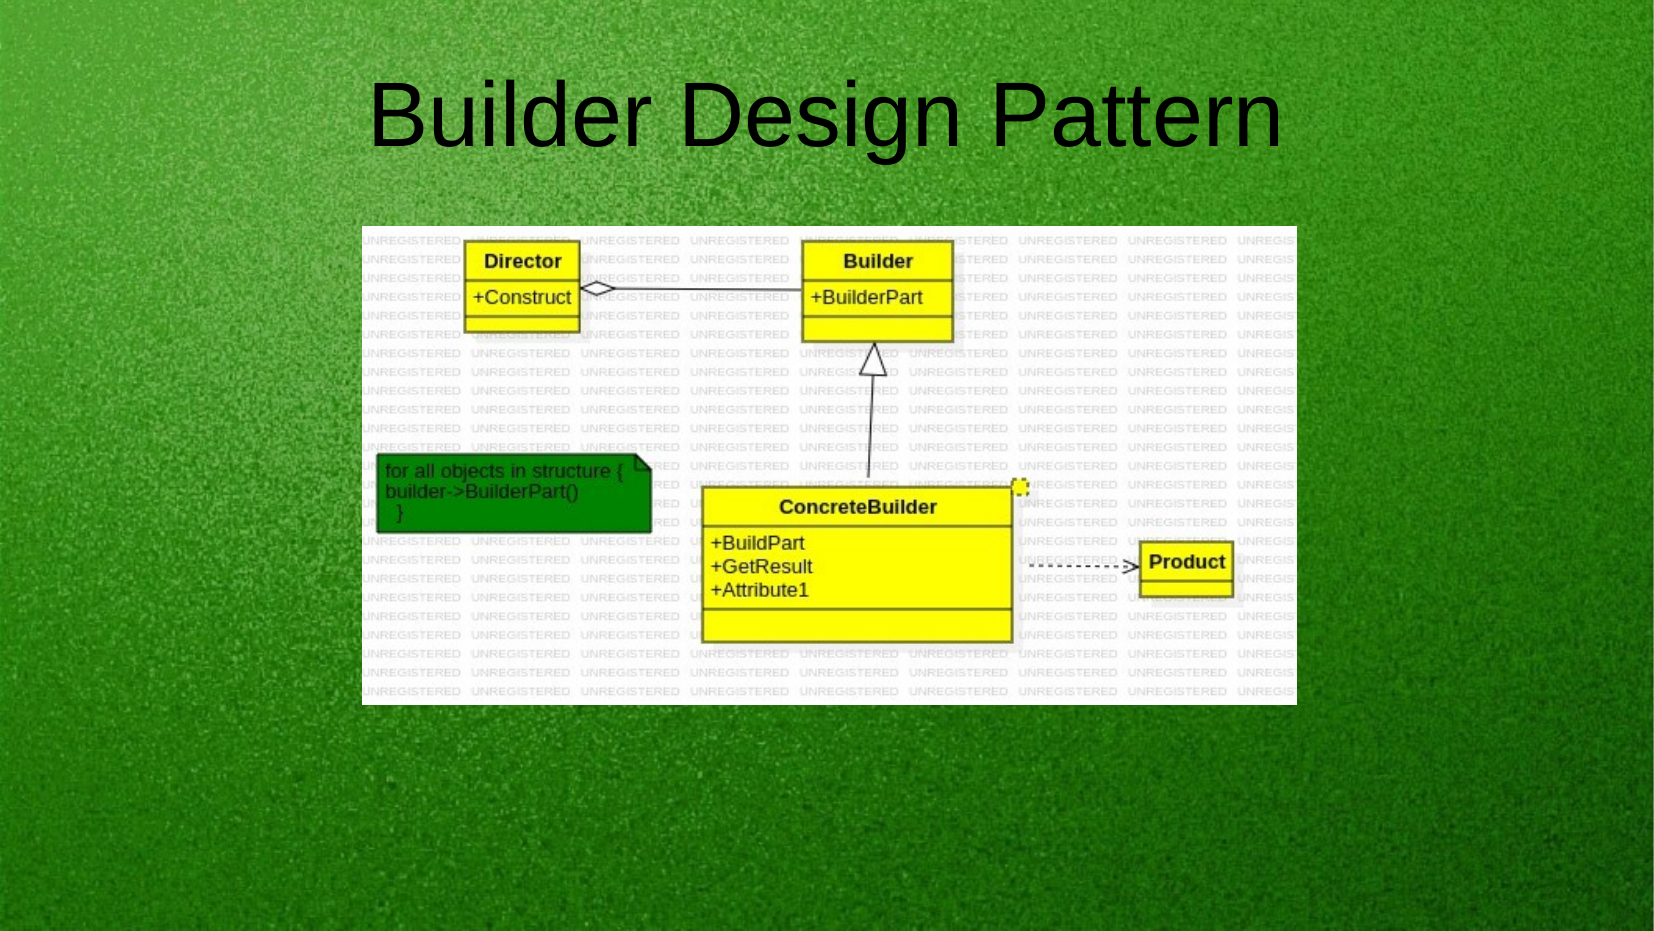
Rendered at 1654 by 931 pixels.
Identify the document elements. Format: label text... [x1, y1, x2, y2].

picture [0, 0, 1654, 931]
title Builder Design Pattern [82, 21, 1571, 208]
